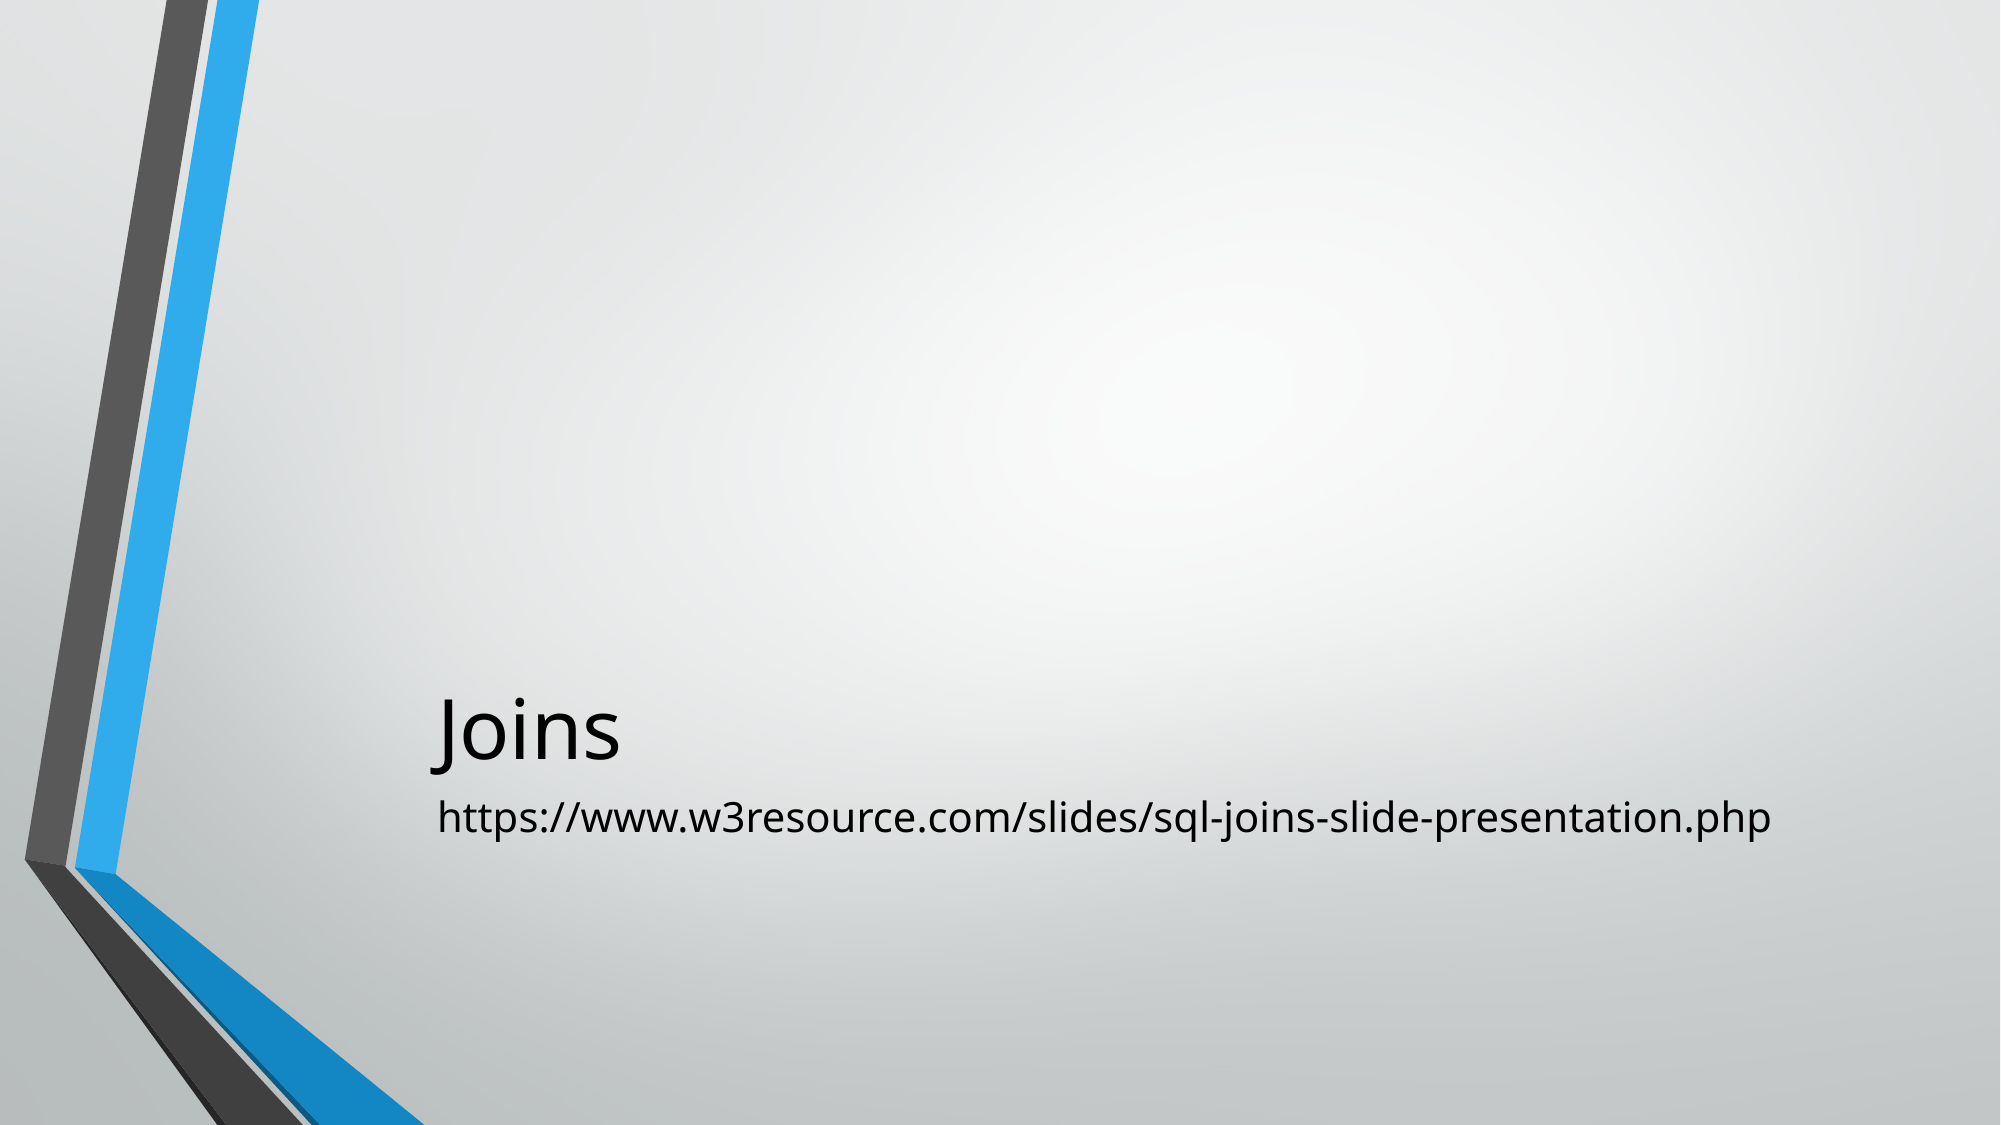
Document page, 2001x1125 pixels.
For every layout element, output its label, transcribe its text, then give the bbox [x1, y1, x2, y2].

list https://www.w3resource.com/slides/sql-joins-slide-presentation.php [421, 783, 1887, 925]
title Joins [421, 437, 1887, 783]
